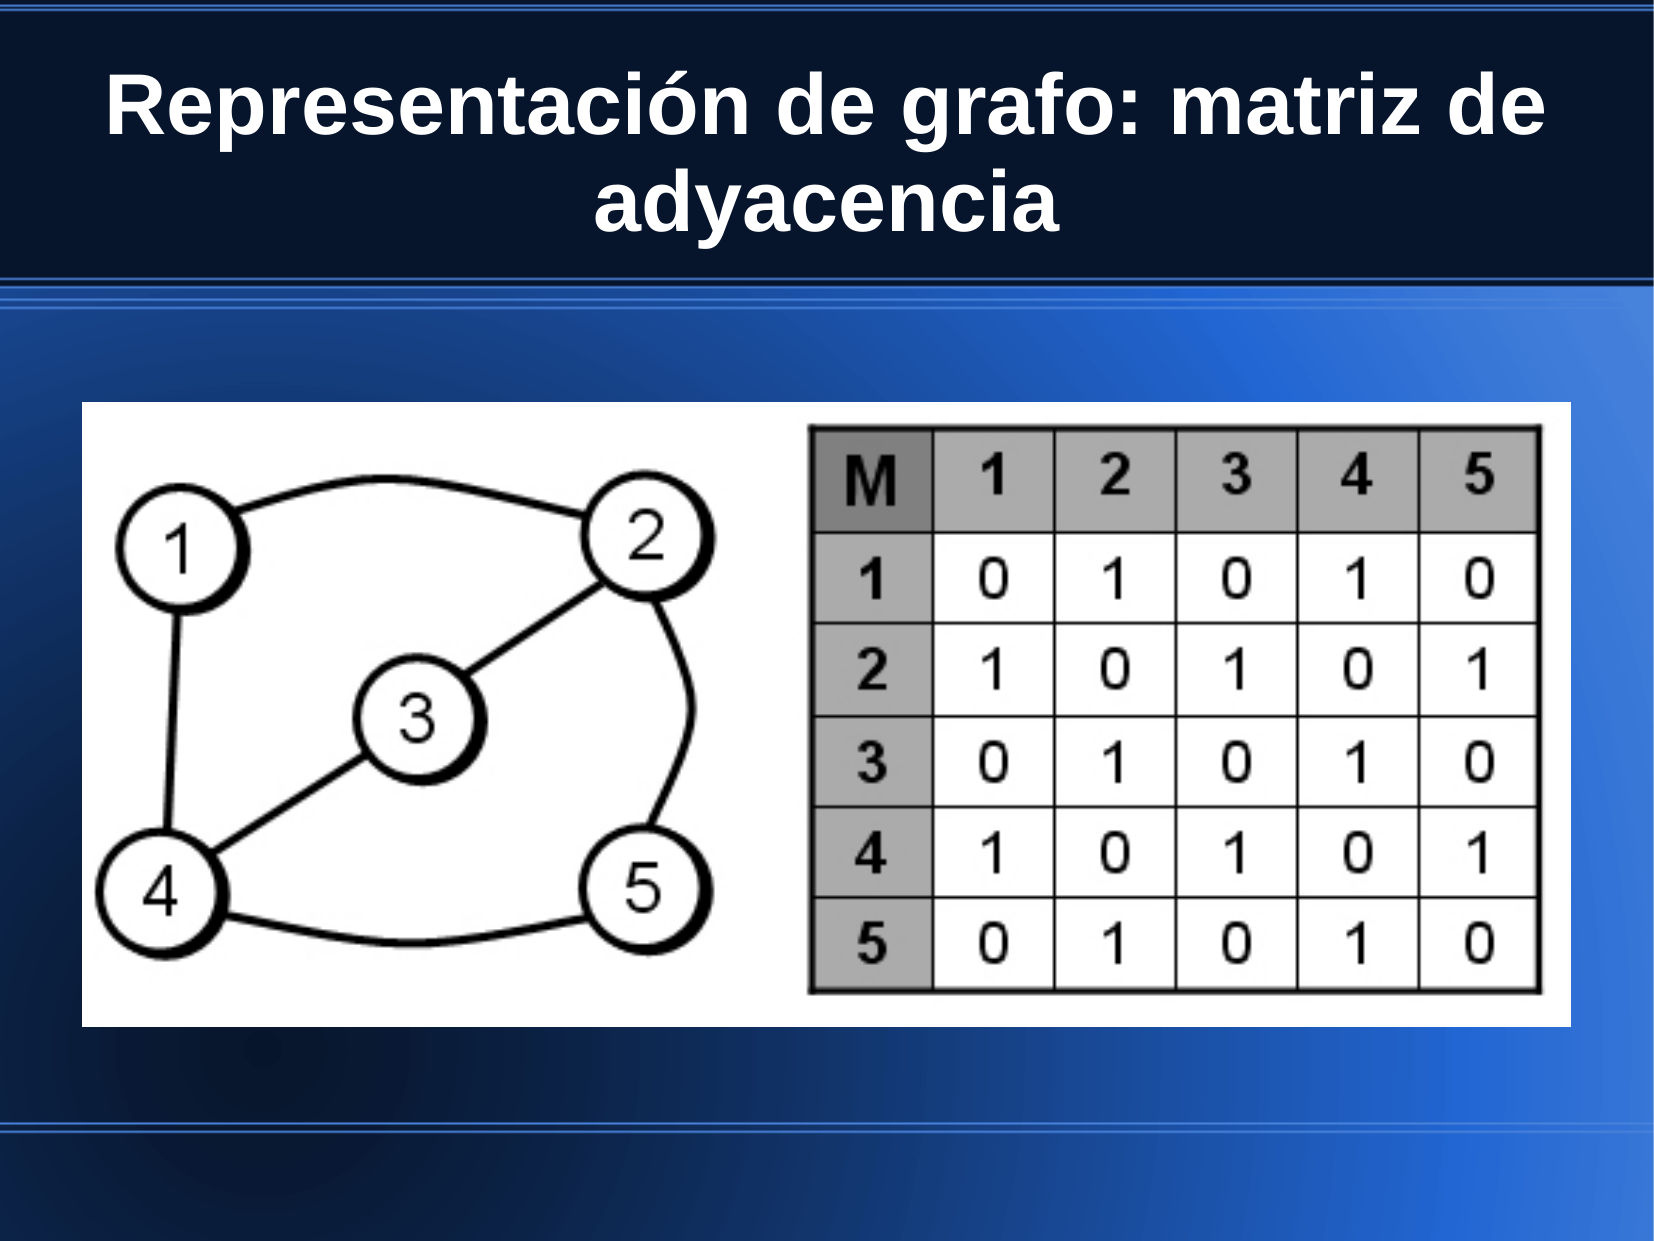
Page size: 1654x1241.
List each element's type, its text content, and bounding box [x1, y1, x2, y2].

picture [0, 0, 1654, 1241]
title Representación de grafo: matriz de adyacencia [82, 49, 1571, 257]
